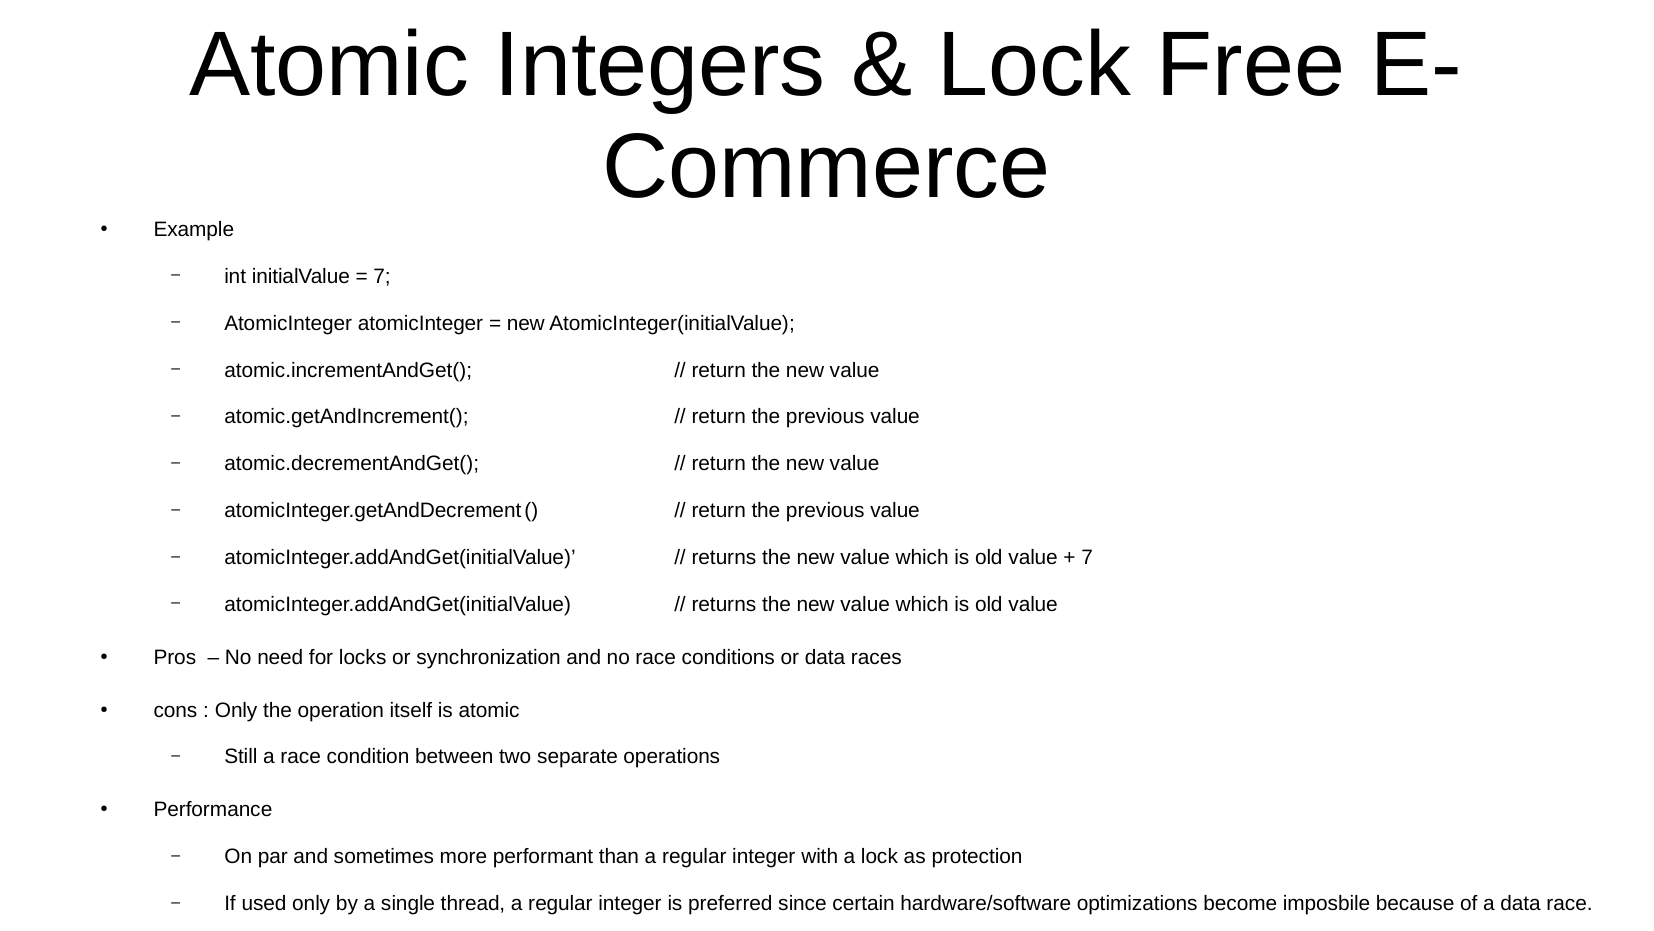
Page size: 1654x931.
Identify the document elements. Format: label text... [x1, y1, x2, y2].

title Atomic Integers & Lock Free E-Commerce [82, 12, 1571, 217]
list Example int initialValue = 7; AtomicInteger atomicInteger = new AtomicInteger(initialValue); atomic.incrementAndGet(); // return the new value atomic.getAndIncrement(); // return the previous value atomic.decrementAndGet(); // return the new value atomicInteger.getAndDecrement () // return the previous value atomicInteger.addAndGet(initialValue)’ // returns the new value which is old value + 7 atomicInteger.addAndGet(initialValue) // returns the new value which is old value Pros – No need for locks or synchronization and no race conditions or data races cons : Only the operation itself is atomic Still a race condition between two separate operations Performance On par and sometimes more performant than a regular integer with a lock as protection If used only by a single thread, a regular integer is preferred since certain hardware/software optimizations become imposbile because of a data race. [82, 217, 1621, 916]
